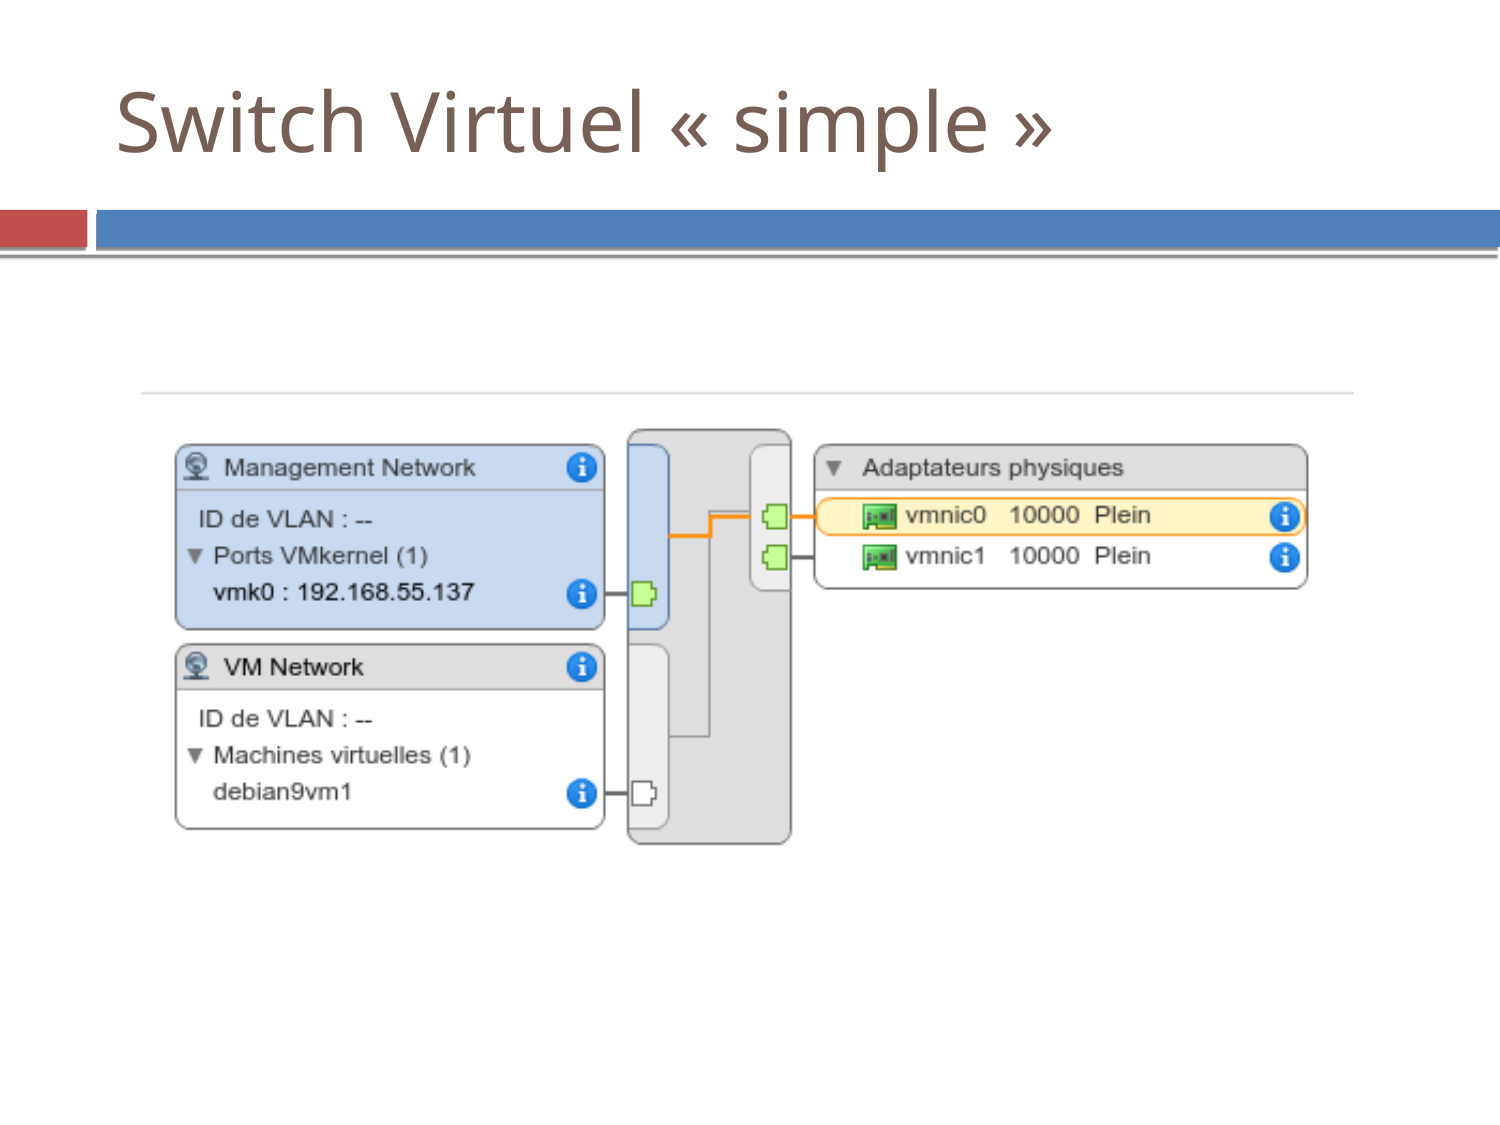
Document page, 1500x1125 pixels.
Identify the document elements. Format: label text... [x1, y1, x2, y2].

picture [141, 352, 1354, 957]
text_box Switch Virtuel « simple » [100, 37, 1438, 200]
